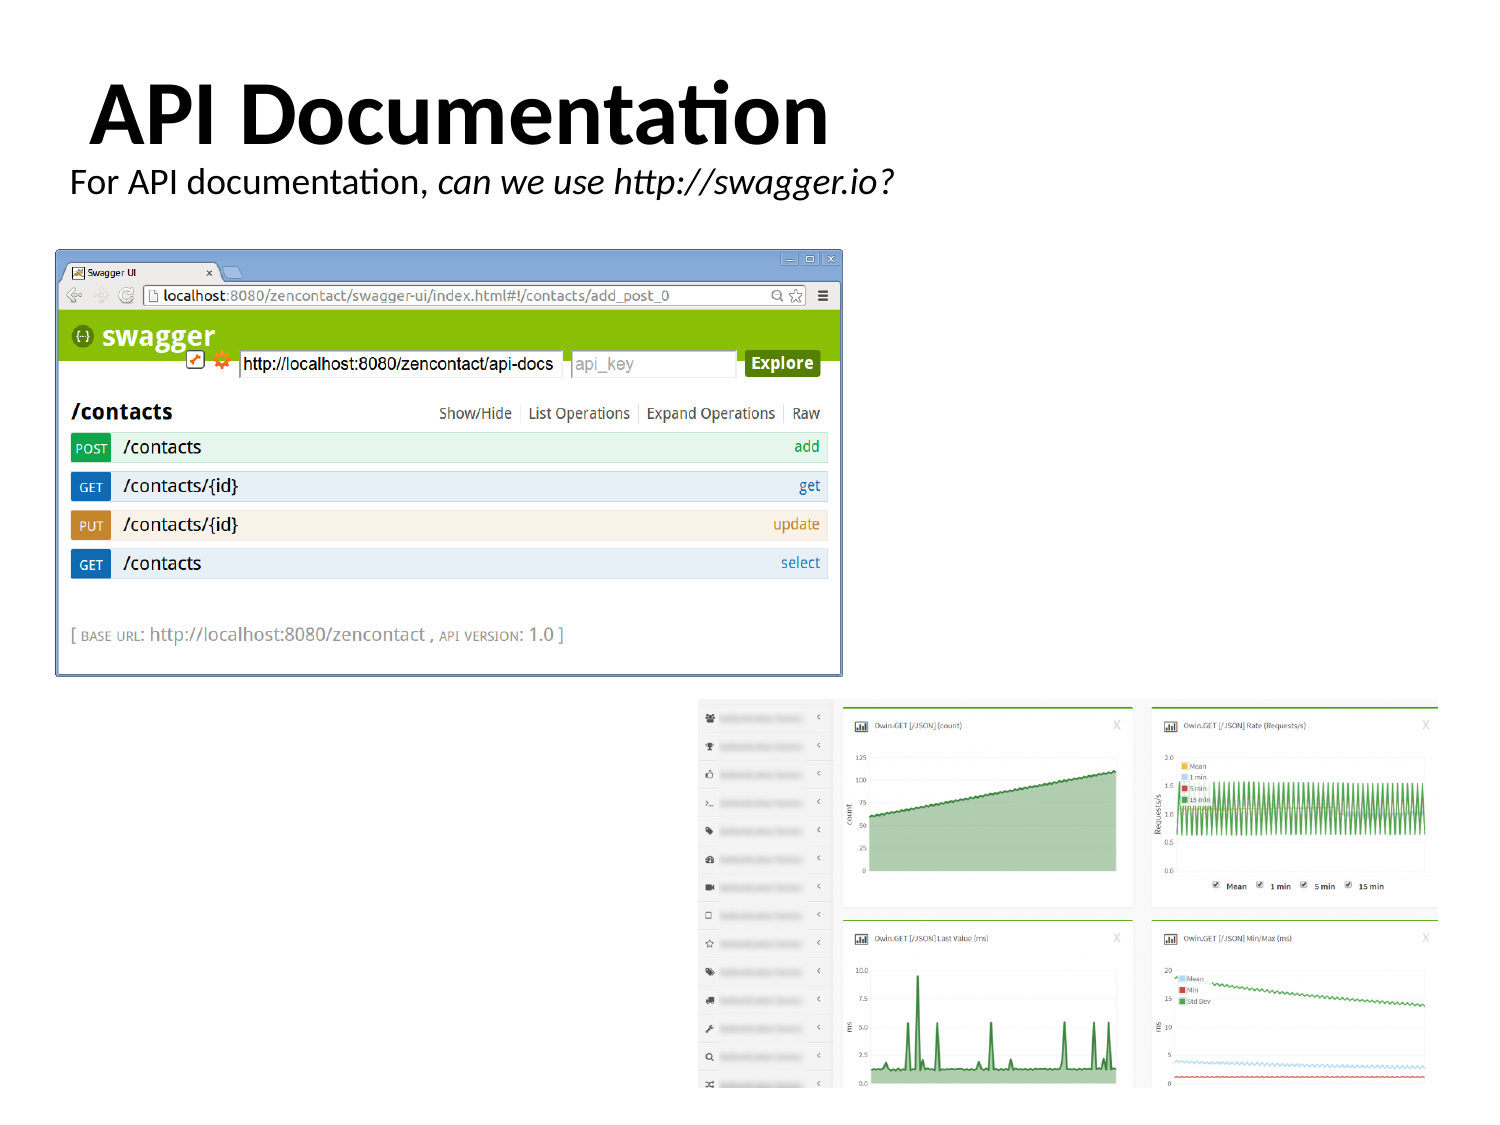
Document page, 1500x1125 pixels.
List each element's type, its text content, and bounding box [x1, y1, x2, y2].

title API Documentation [75, 45, 1425, 138]
picture [698, 699, 1438, 1088]
text_box For API documentation, can we use http://swagger.io? [55, 149, 1425, 210]
picture [55, 249, 843, 677]
